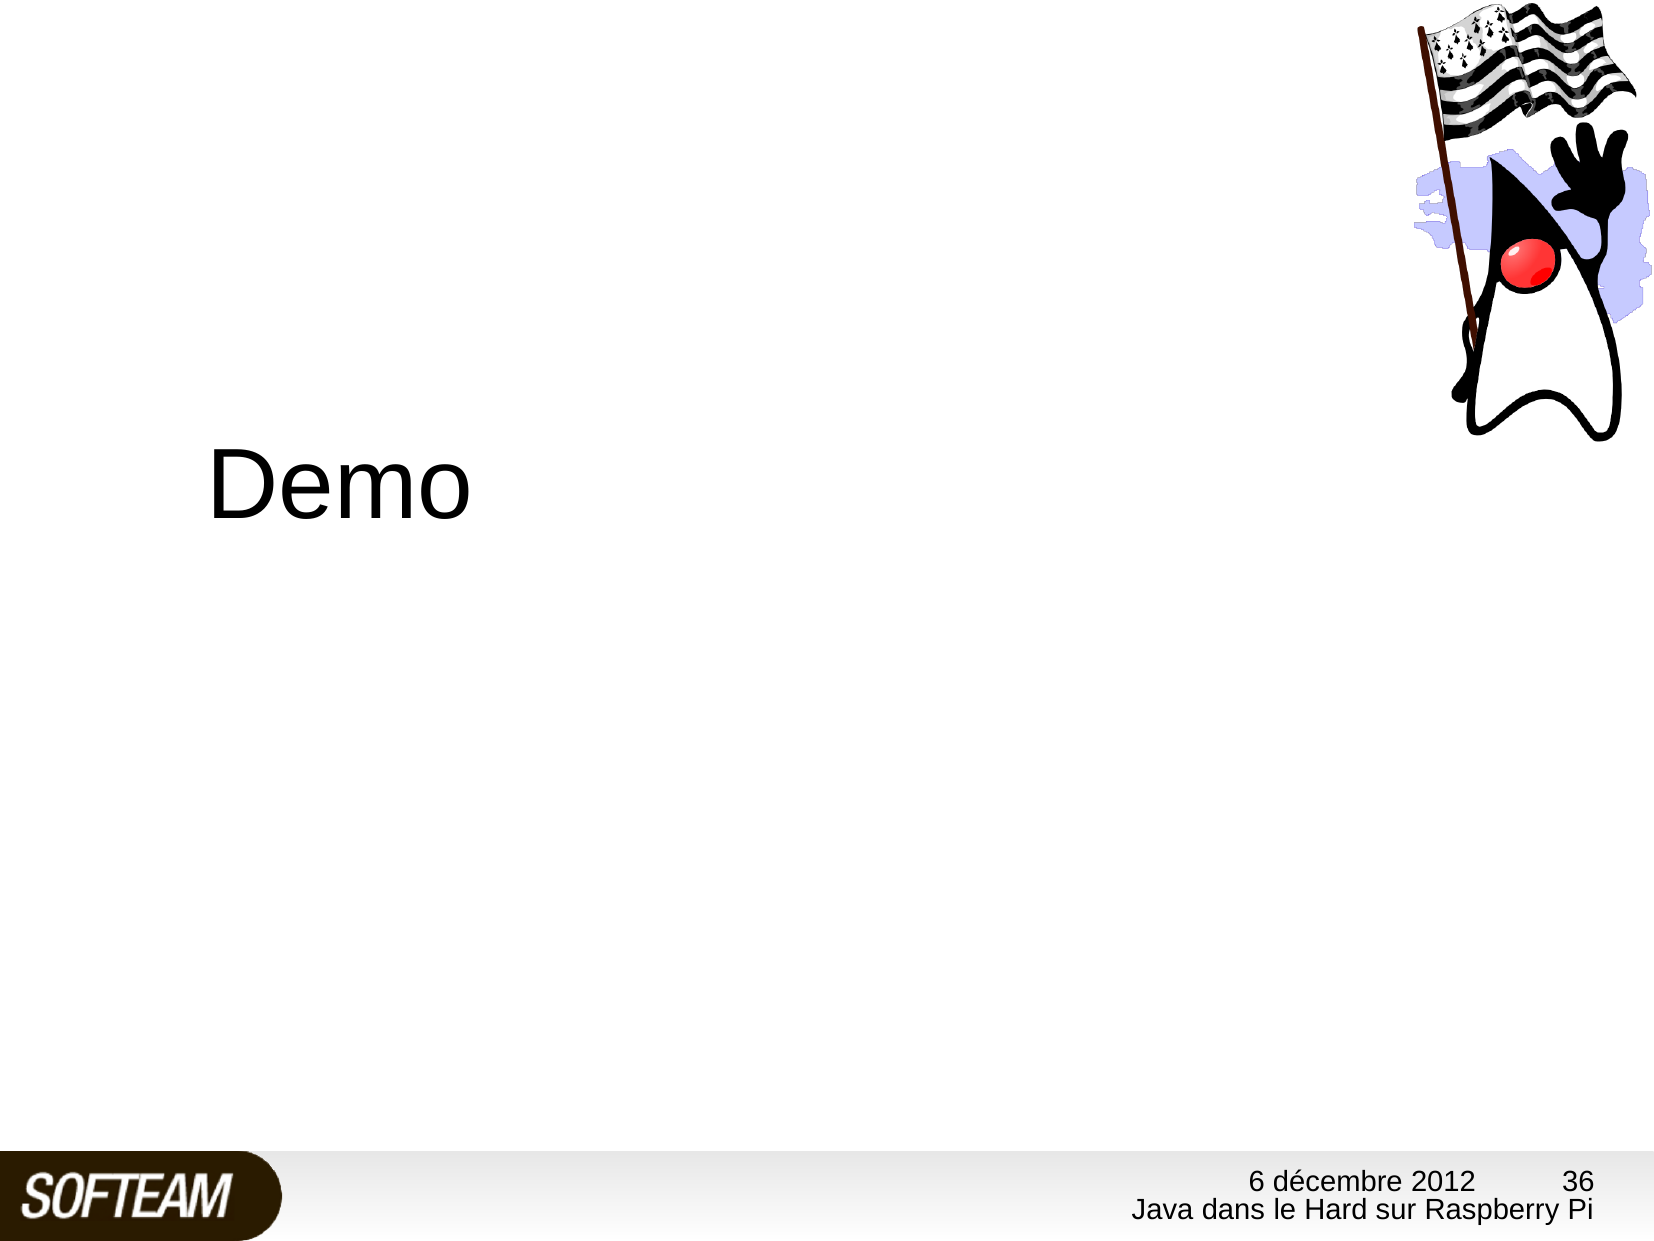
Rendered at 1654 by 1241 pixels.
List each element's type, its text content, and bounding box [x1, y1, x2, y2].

picture [1409, 0, 1654, 443]
picture [0, 1151, 286, 1241]
title Demo [206, 395, 1477, 573]
